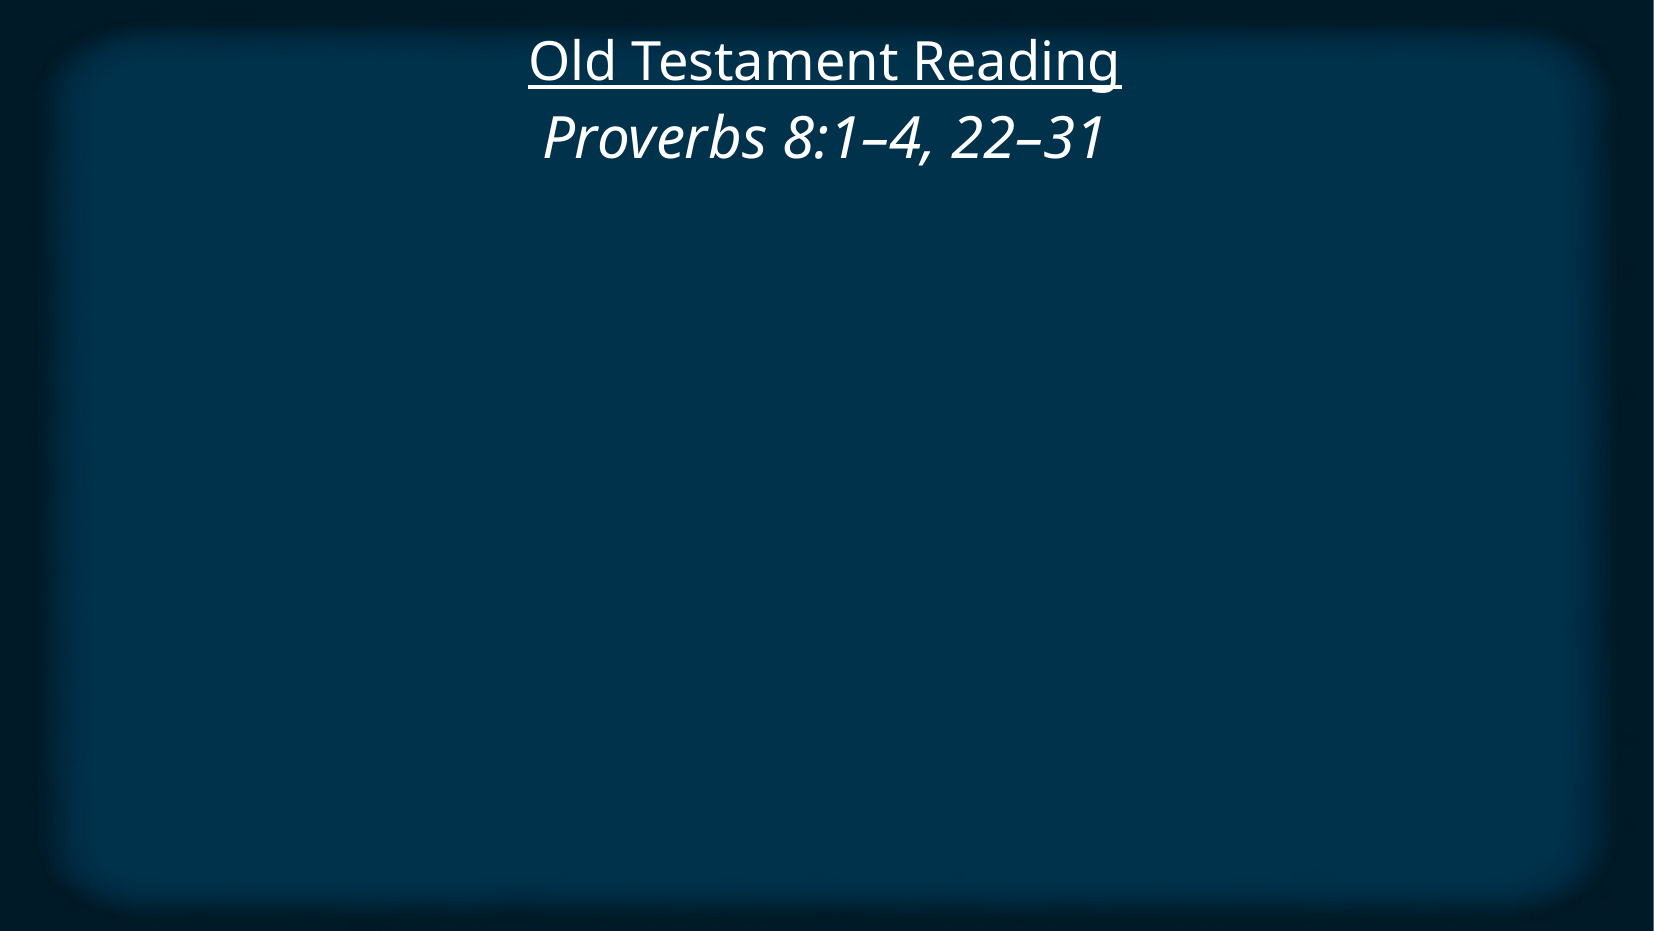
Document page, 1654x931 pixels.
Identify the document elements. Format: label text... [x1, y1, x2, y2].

picture [0, 0, 1654, 931]
text_box Old Testament Reading Proverbs 8:1–4, 22–31 [75, 15, 1576, 179]
